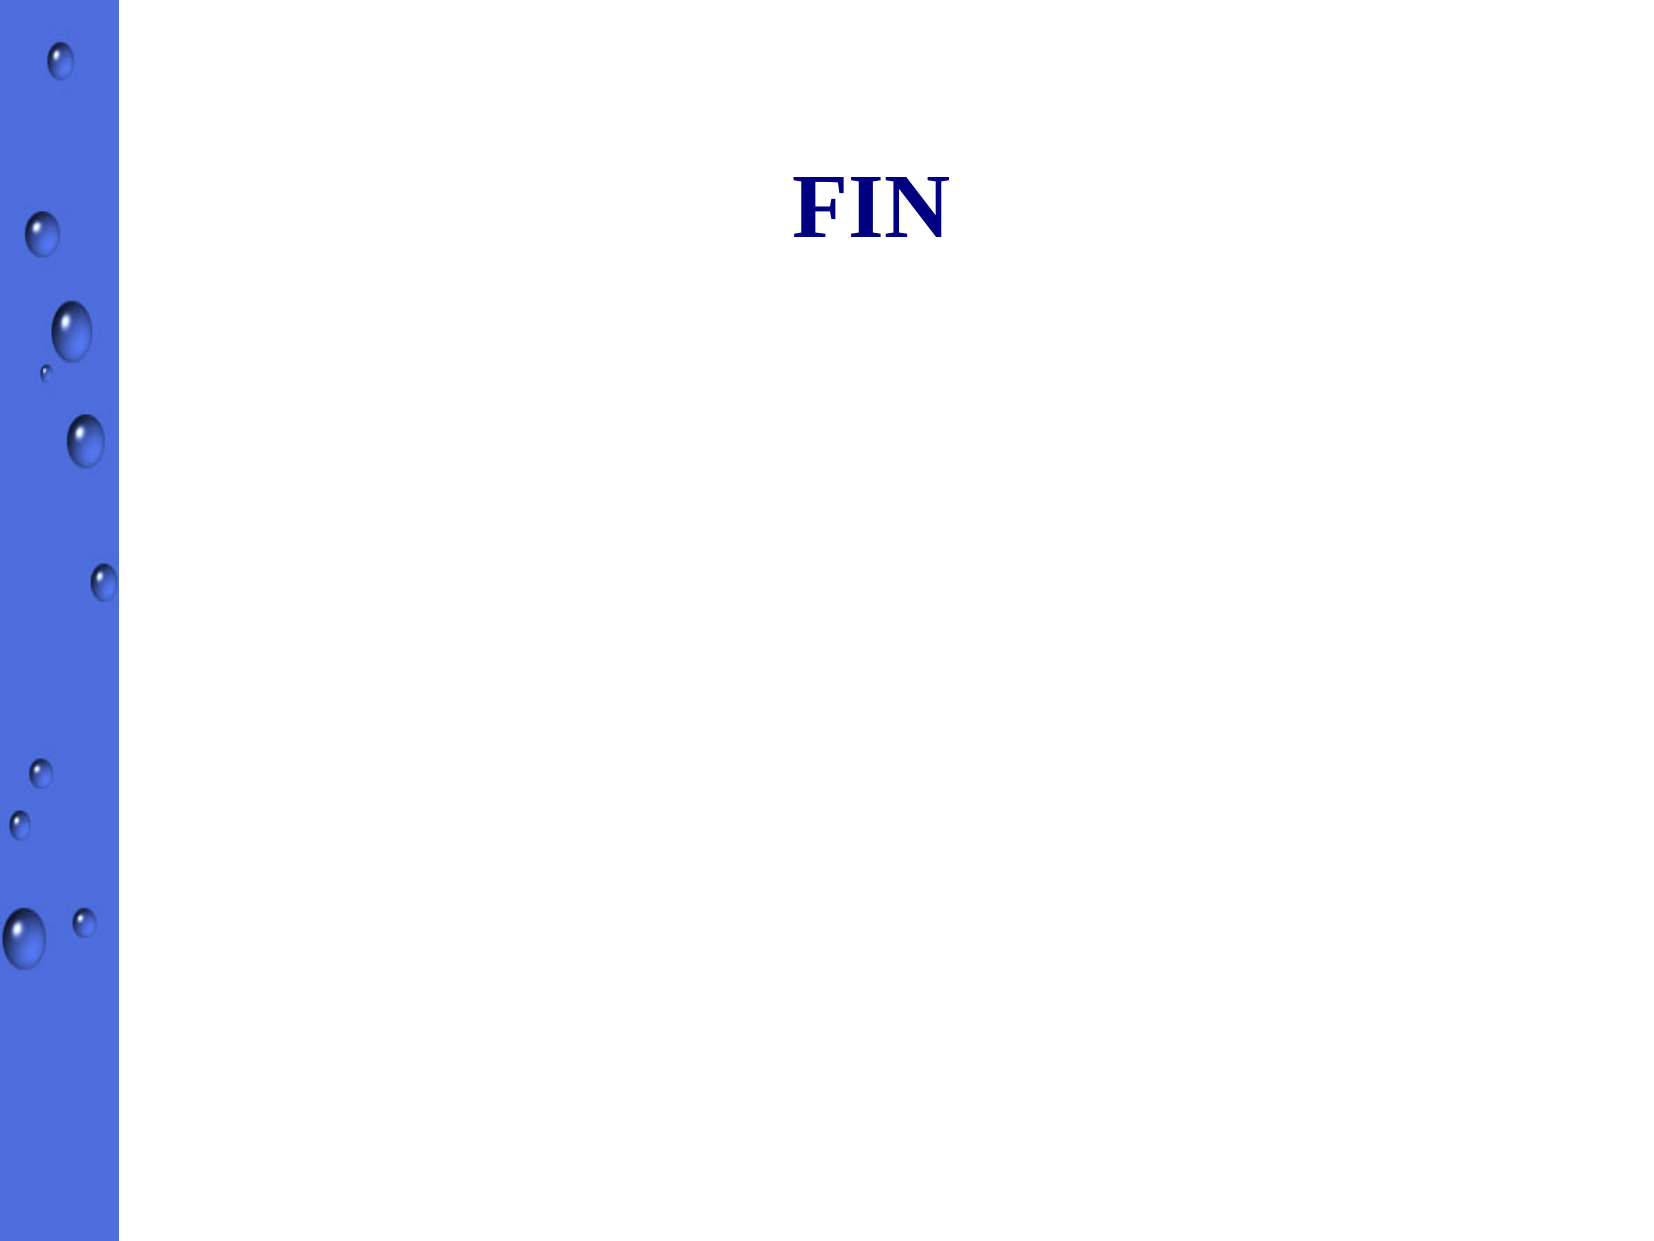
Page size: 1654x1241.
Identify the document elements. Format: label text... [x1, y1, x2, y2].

picture [0, 0, 119, 1241]
title FIN [209, 102, 1534, 311]
